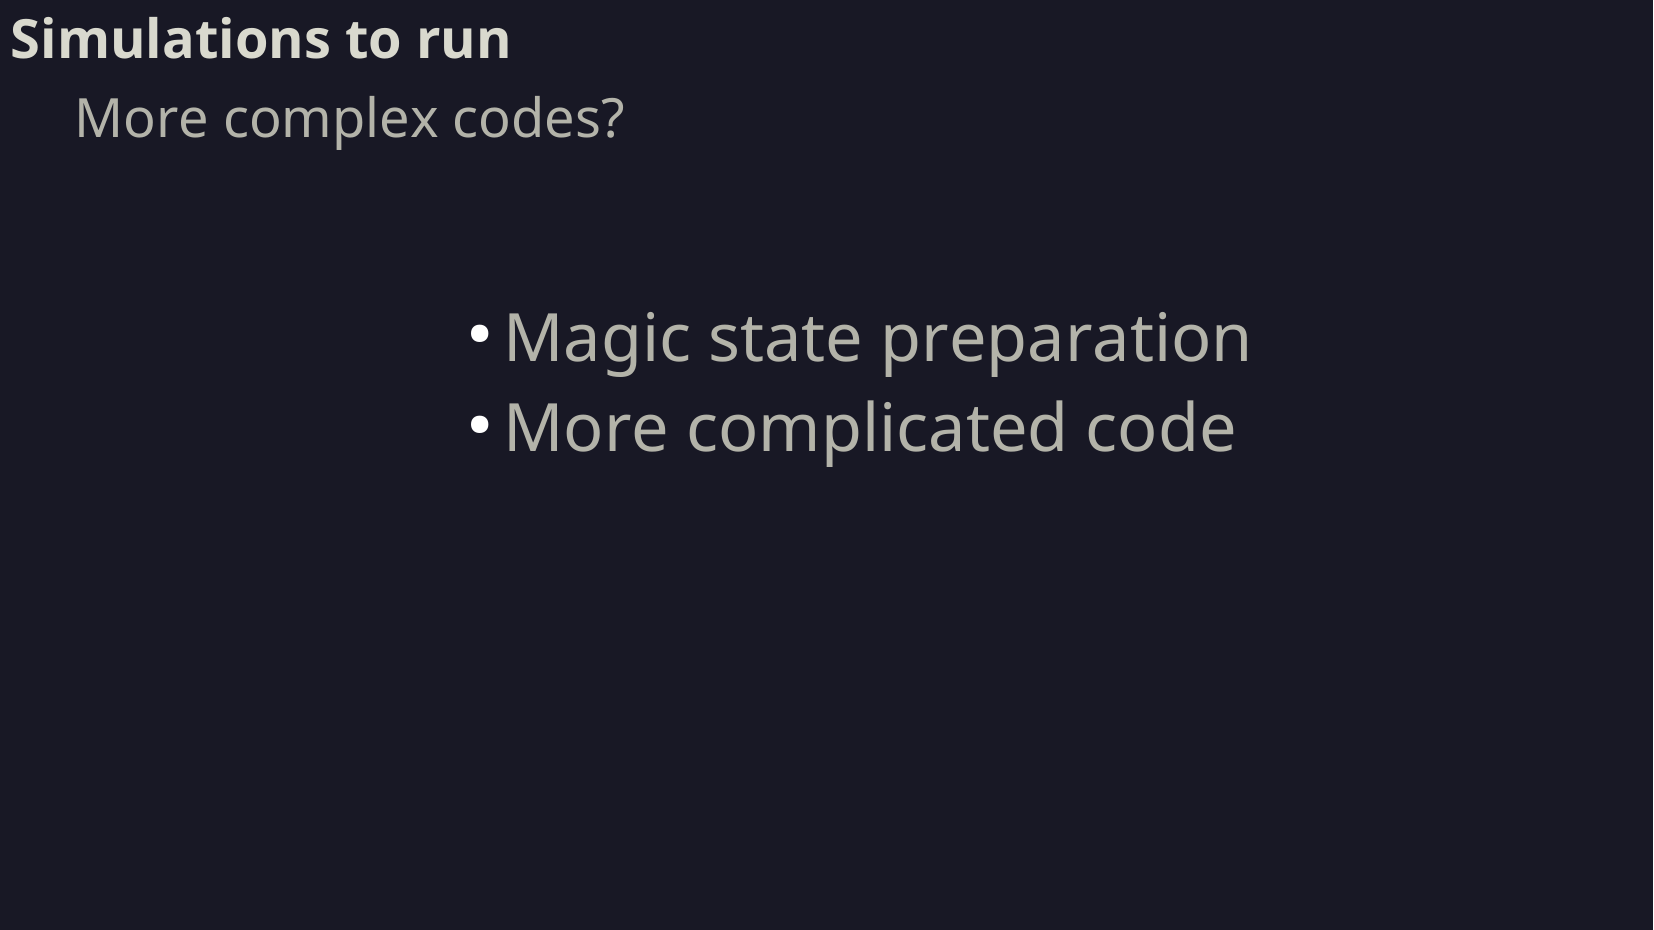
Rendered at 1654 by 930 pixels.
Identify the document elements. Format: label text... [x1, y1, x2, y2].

text_box Simulations to run [10, 0, 1635, 80]
text_box Magic state preparation More complicated code [467, 289, 1203, 586]
text_box More complex codes? [74, 79, 810, 155]
